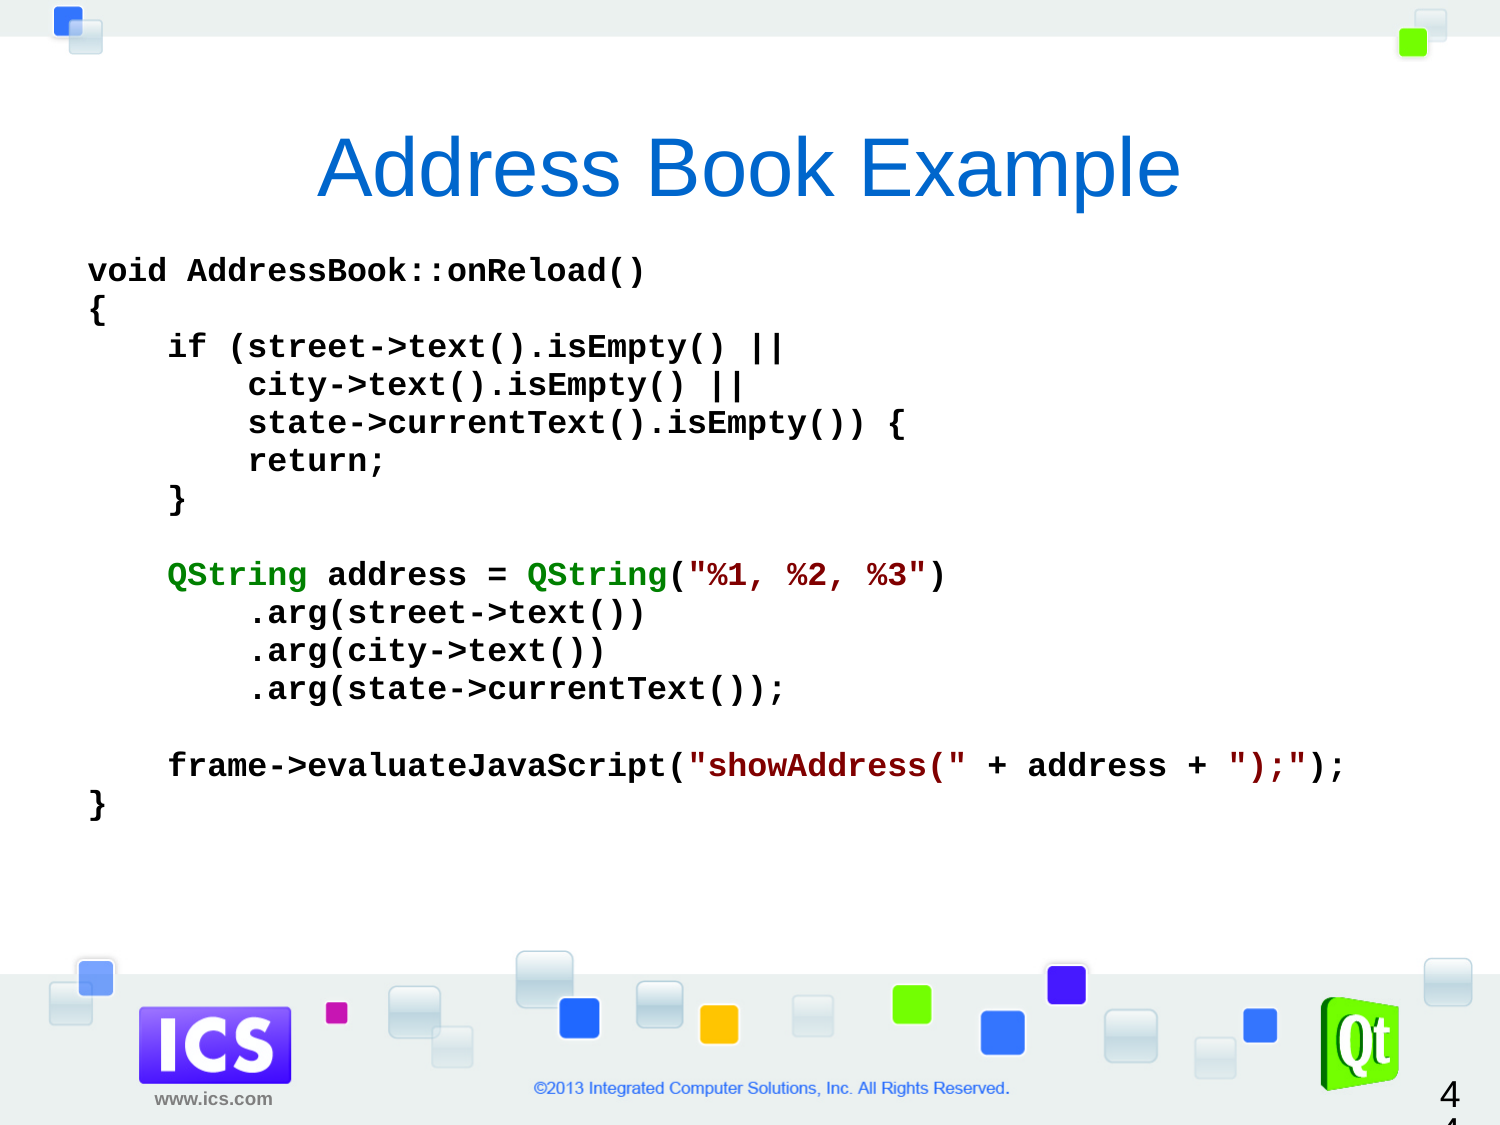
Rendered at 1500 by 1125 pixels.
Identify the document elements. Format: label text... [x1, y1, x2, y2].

title Address Book Example [112, 50, 1388, 212]
list void AddressBook::onReload() { if (street->text().isEmpty() || city->text().isEmpty() || state->currentText().isEmpty()) { return; } QString address = QString("%1, %2, %3") .arg(street->text()) .arg(city->text()) .arg(state->currentText()); frame->evaluateJavaScript("showAddress(" + address + ");"); } [87, 212, 1438, 940]
picture [0, 950, 1500, 1125]
picture [0, 0, 1500, 62]
